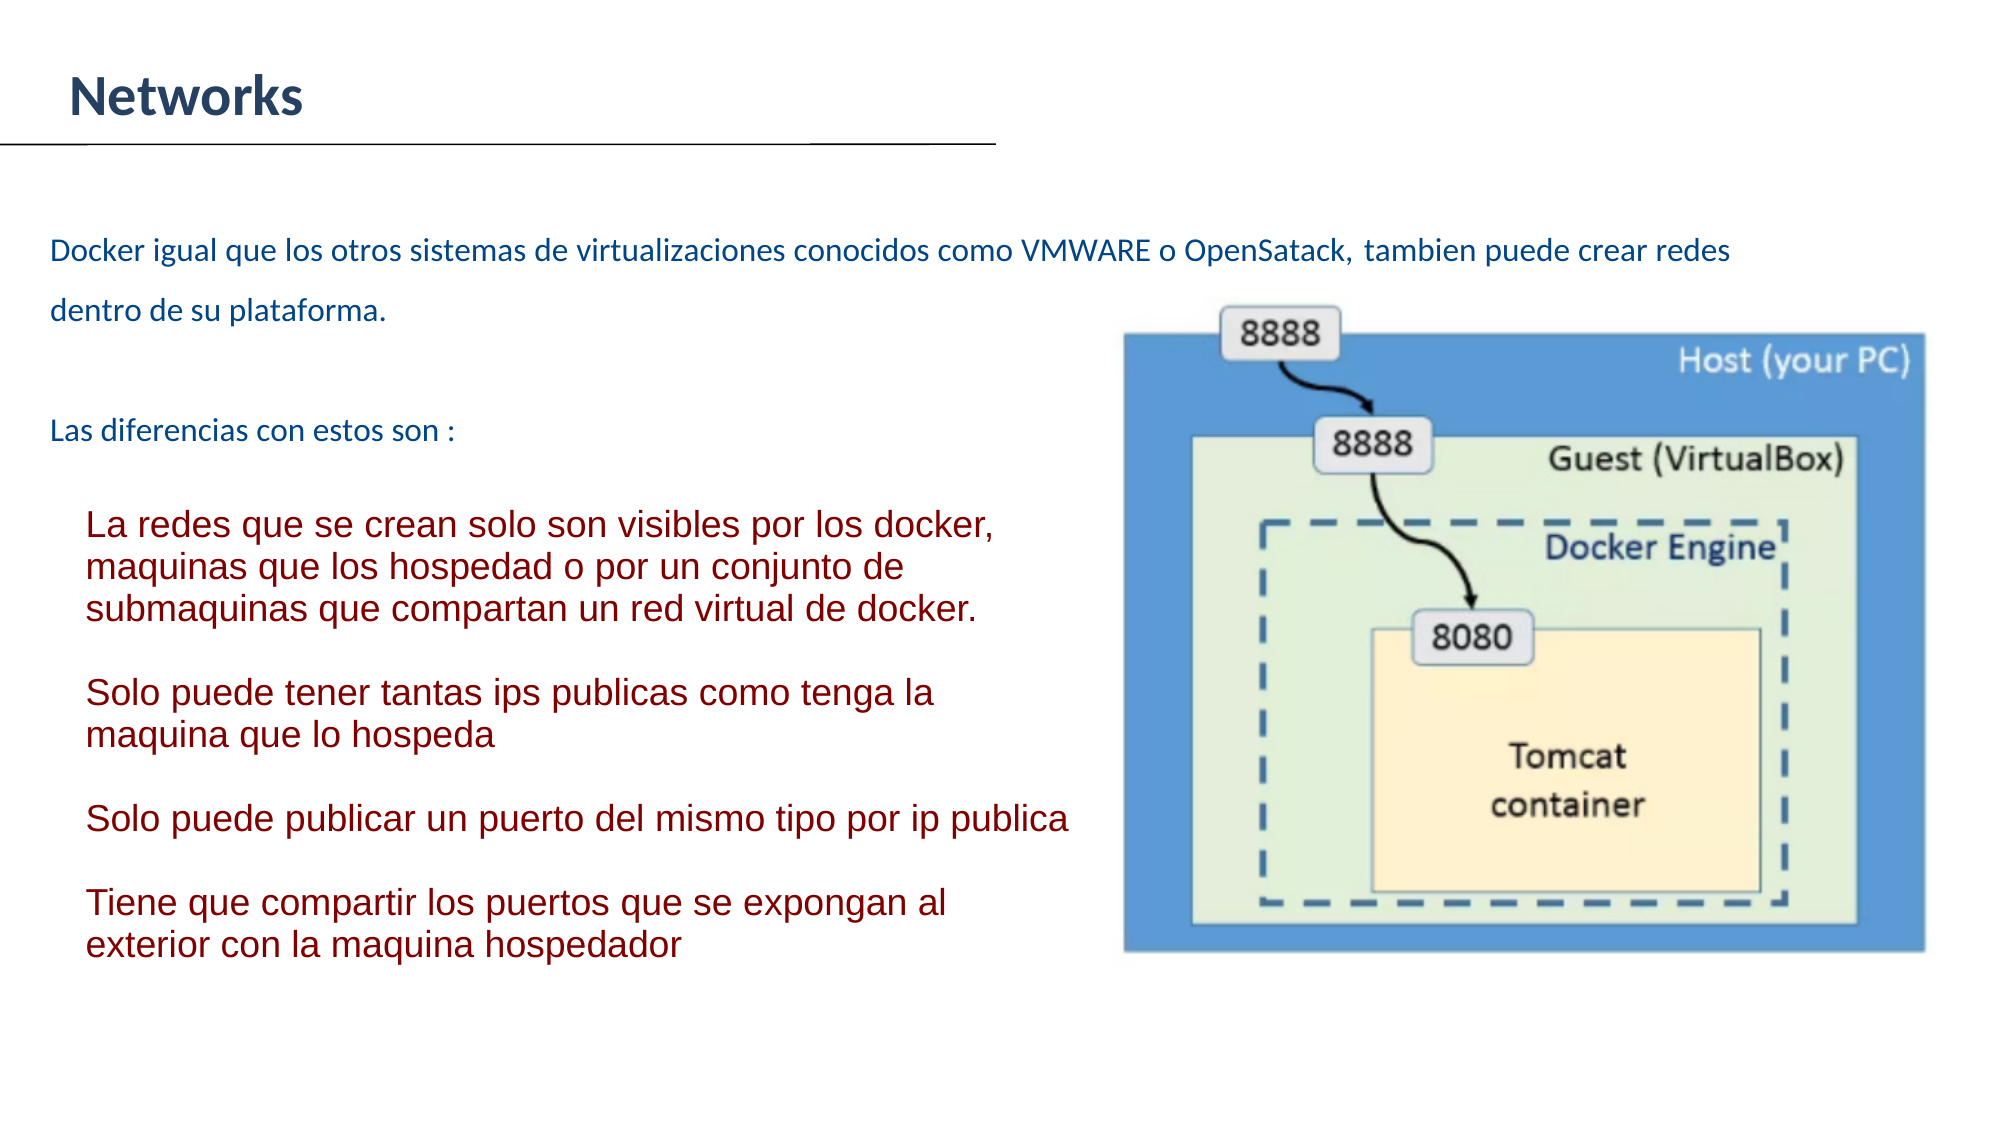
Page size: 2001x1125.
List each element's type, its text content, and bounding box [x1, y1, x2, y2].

picture [1110, 283, 1944, 968]
text_box La redes que se crean solo son visibles por los docker, maquinas que los hospedad o por un conjunto de submaquinas que compartan un red virtual de docker. Solo puede tener tantas ips publicas como tenga la maquina que lo hospeda Solo puede publicar un puerto del mismo tipo por ip publica Tiene que compartir los puertos que se expongan al exterior con la maquina hospedador [70, 496, 1087, 1016]
text_box Networks [54, 49, 1060, 136]
text_box Docker igual que los otros sistemas de virtualizaciones conocidos como VMWARE o OpenSatack, tambien puede crear redes dentro de su plataforma. Las diferencias con estos son : [35, 200, 1819, 456]
